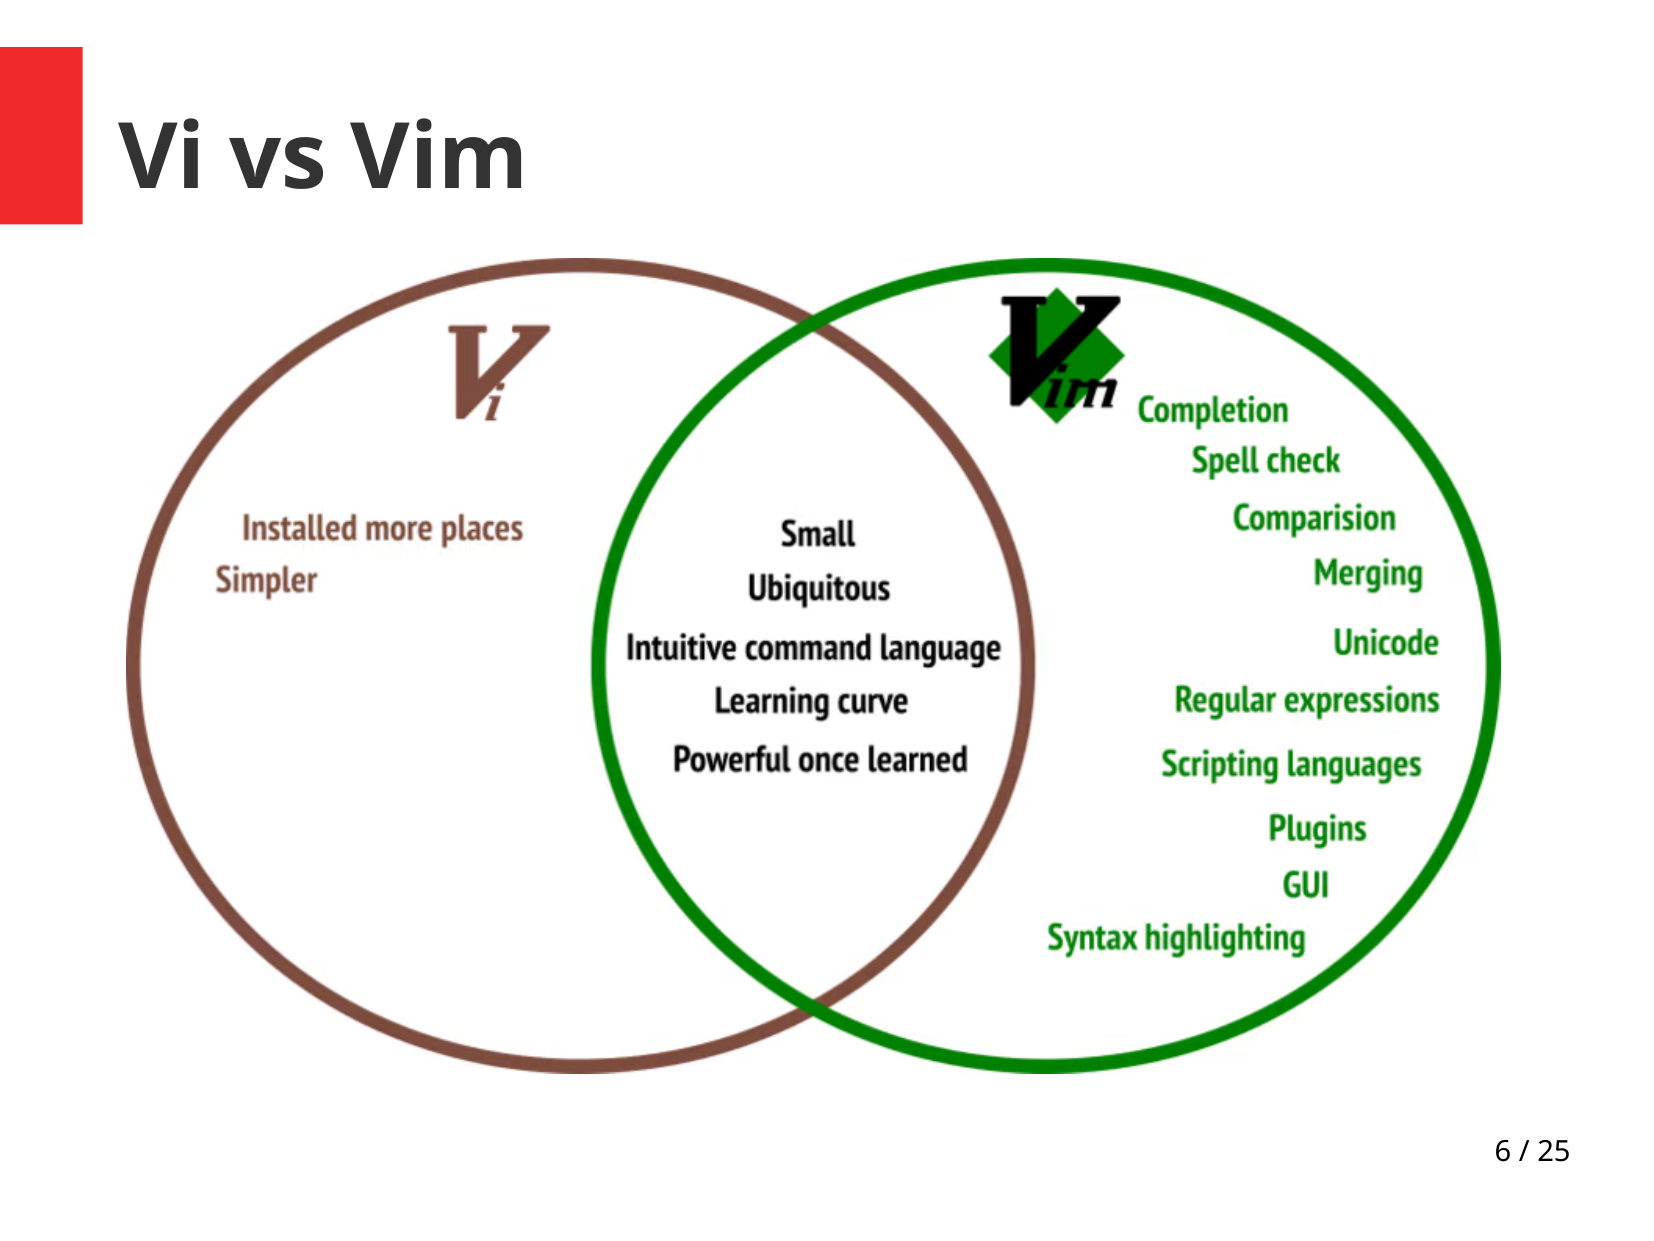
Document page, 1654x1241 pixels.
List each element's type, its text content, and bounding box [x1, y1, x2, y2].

picture [126, 258, 1501, 1074]
title Vi vs Vim [118, 49, 1571, 257]
